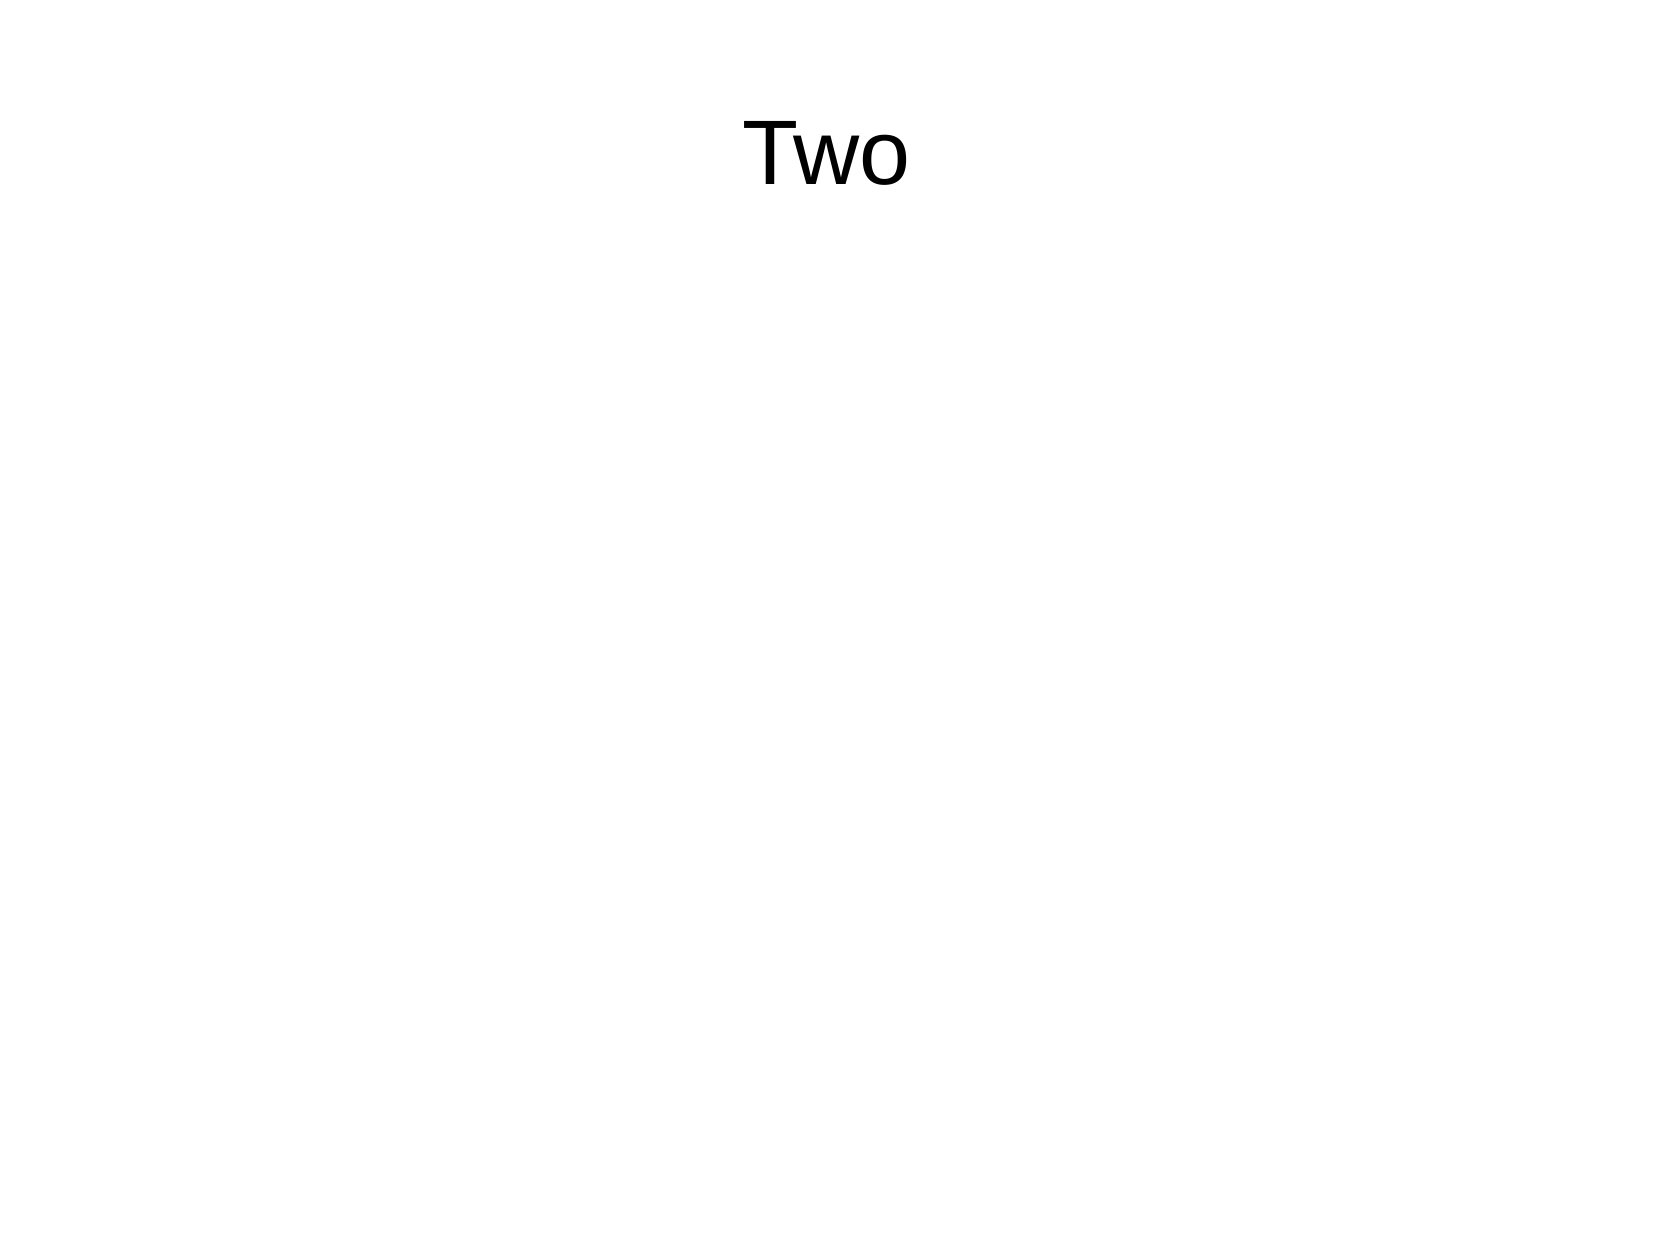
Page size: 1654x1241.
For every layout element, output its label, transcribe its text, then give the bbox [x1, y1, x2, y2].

title Two [82, 49, 1571, 257]
